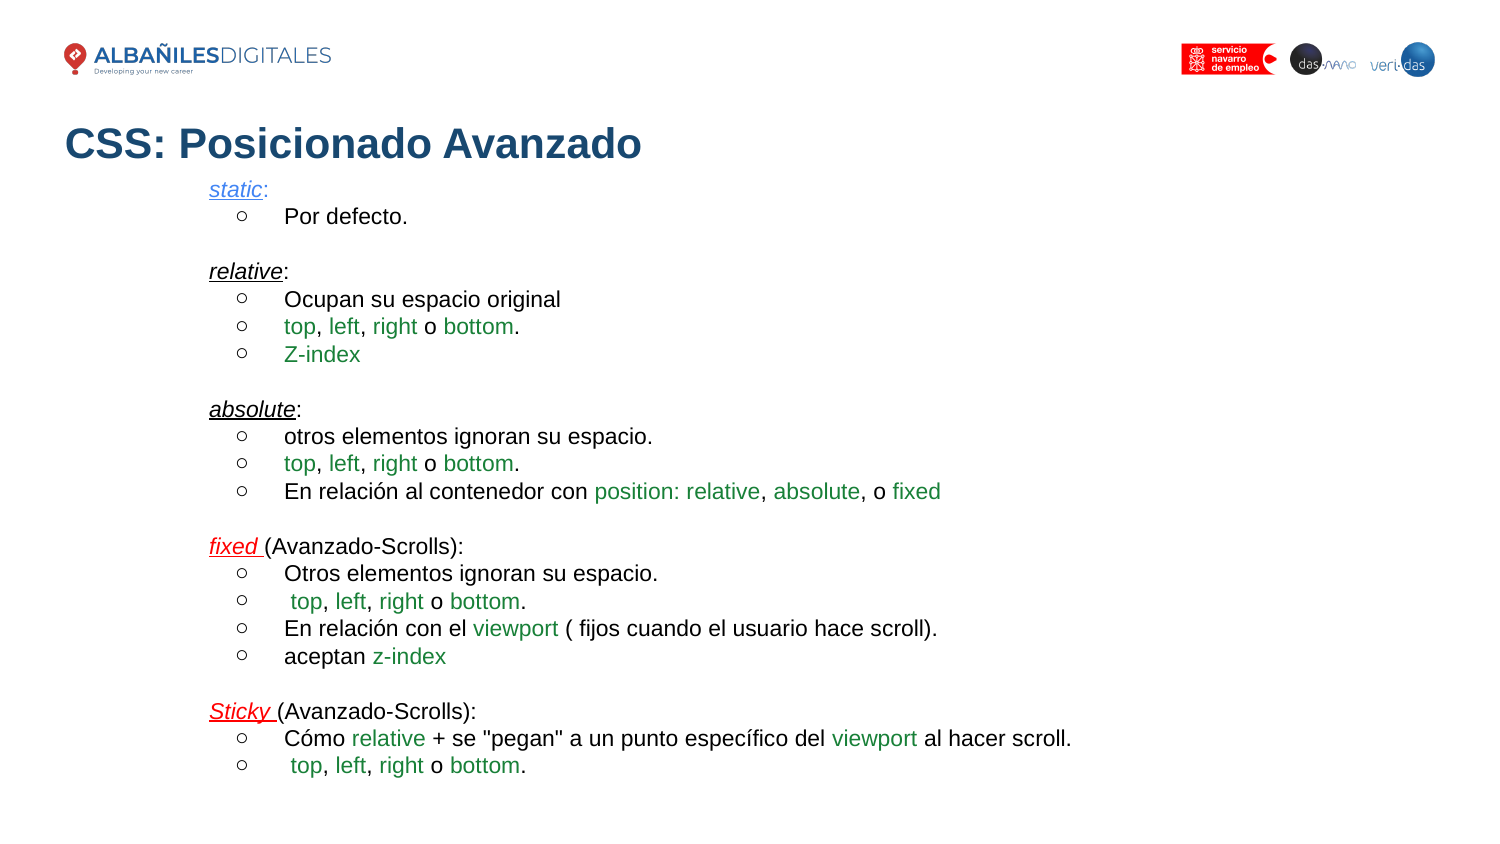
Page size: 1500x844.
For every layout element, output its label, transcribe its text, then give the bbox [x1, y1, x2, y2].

picture [1370, 42, 1435, 77]
picture [1181, 43, 1277, 75]
picture [1290, 43, 1356, 75]
picture [64, 43, 332, 75]
text_box static: Por defecto. relative: Ocupan su espacio original top, left, right o bottom. Z-index absolute: otros elementos ignoran su espacio. top, left, right o bottom. En relación al contenedor con position: relative, absolute, o fixed fixed (Avanzado-Scrolls): Otros elementos ignoran su espacio. top, left, right o bottom. En relación con el viewport ( fijos cuando el usuario hace scroll). aceptan z-index Sticky (Avanzado-Scrolls): Cómo relative + se "pegan" a un punto específico del viewport al hacer scroll. top, left, right o bottom. [119, 159, 1381, 837]
text_box CSS: Posicionado Avanzado [64, 105, 1218, 244]
